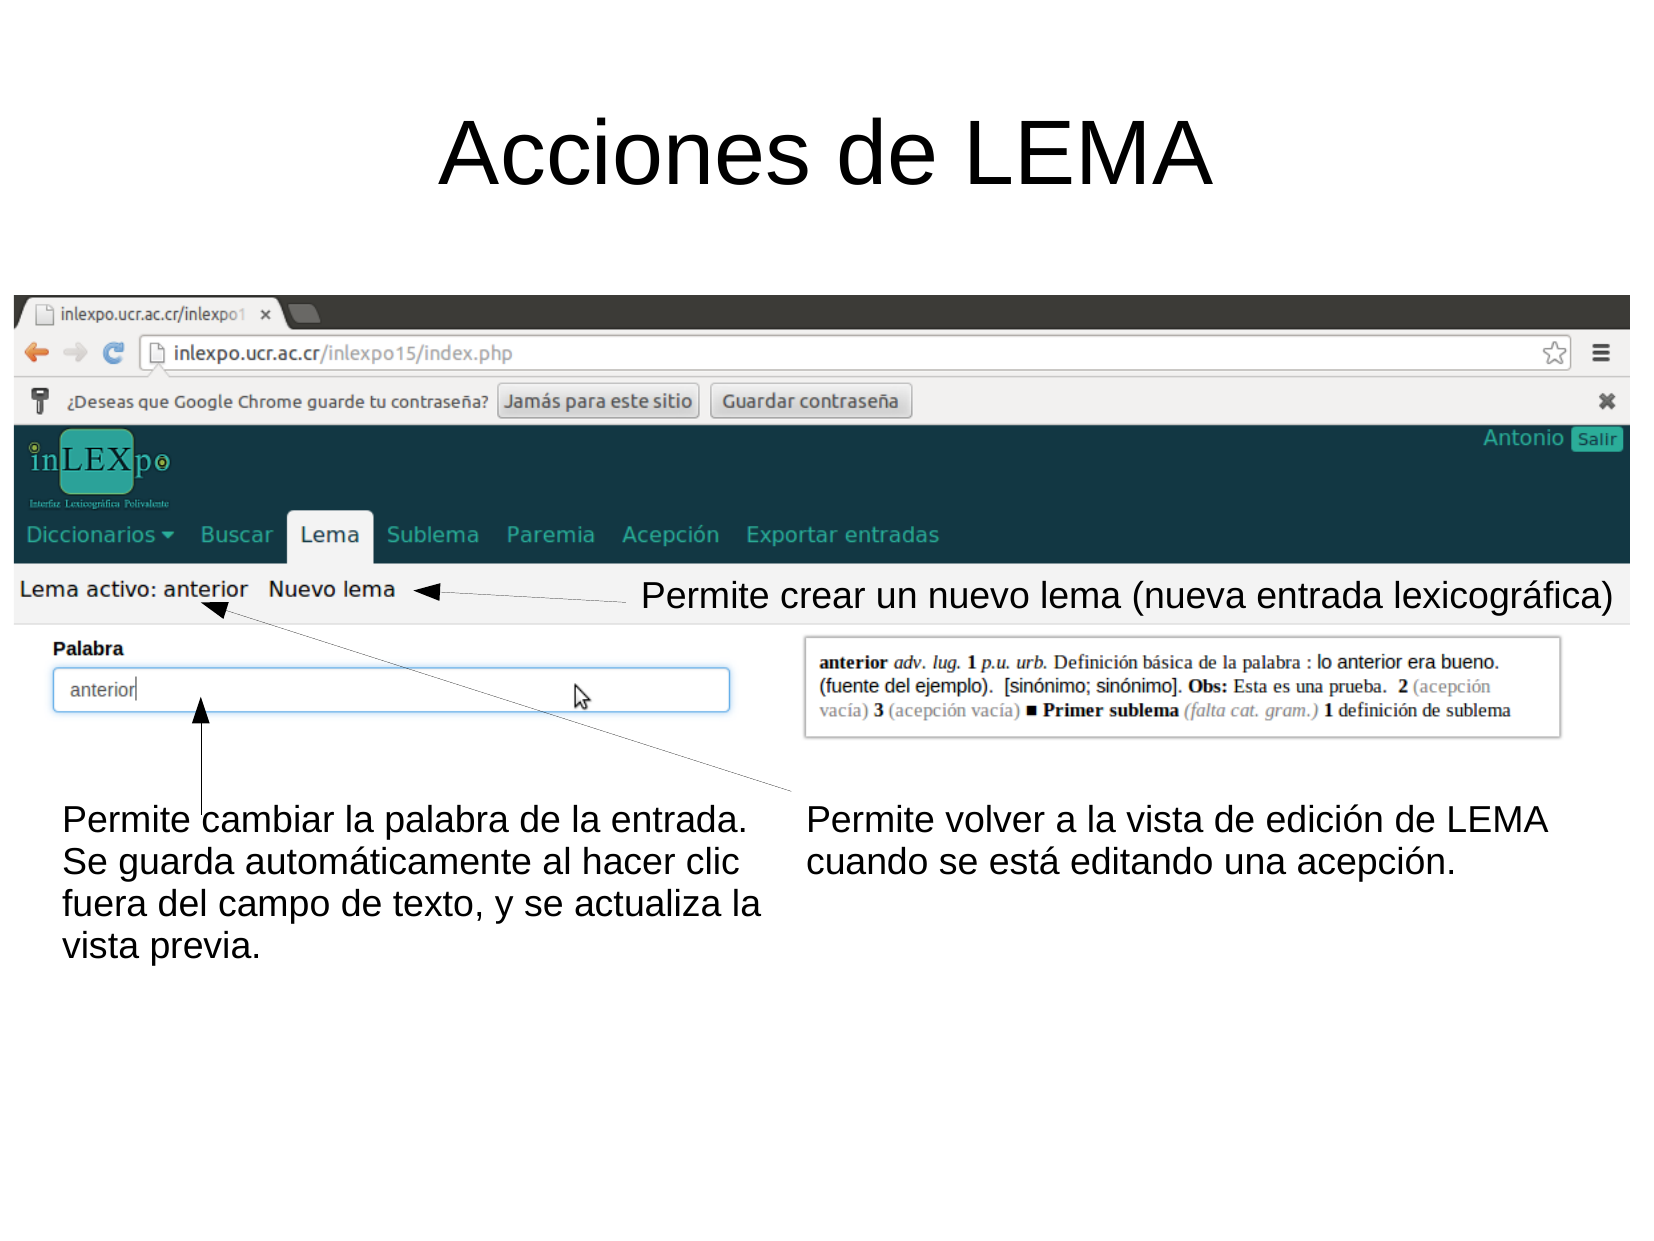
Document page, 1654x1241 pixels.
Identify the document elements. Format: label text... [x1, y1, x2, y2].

text_box Permite volver a la vista de edición de LEMA cuando se está editando una acepción. [791, 791, 1564, 891]
text_box Permite crear un nuevo lema (nueva entrada lexicográfica) [1004, 566, 1629, 624]
text_box [992, 566, 1004, 638]
title Acciones de LEMA [82, 49, 1571, 257]
text_box Permite cambiar la palabra de la entrada. Se guarda automáticamente al hacer clic fuera del campo de texto, y se actualiza la vista previa. [47, 791, 787, 975]
picture [13, 295, 1630, 1123]
text_box Permite crear un nuevo lema (nueva entrada lexicográfica) [625, 566, 992, 624]
